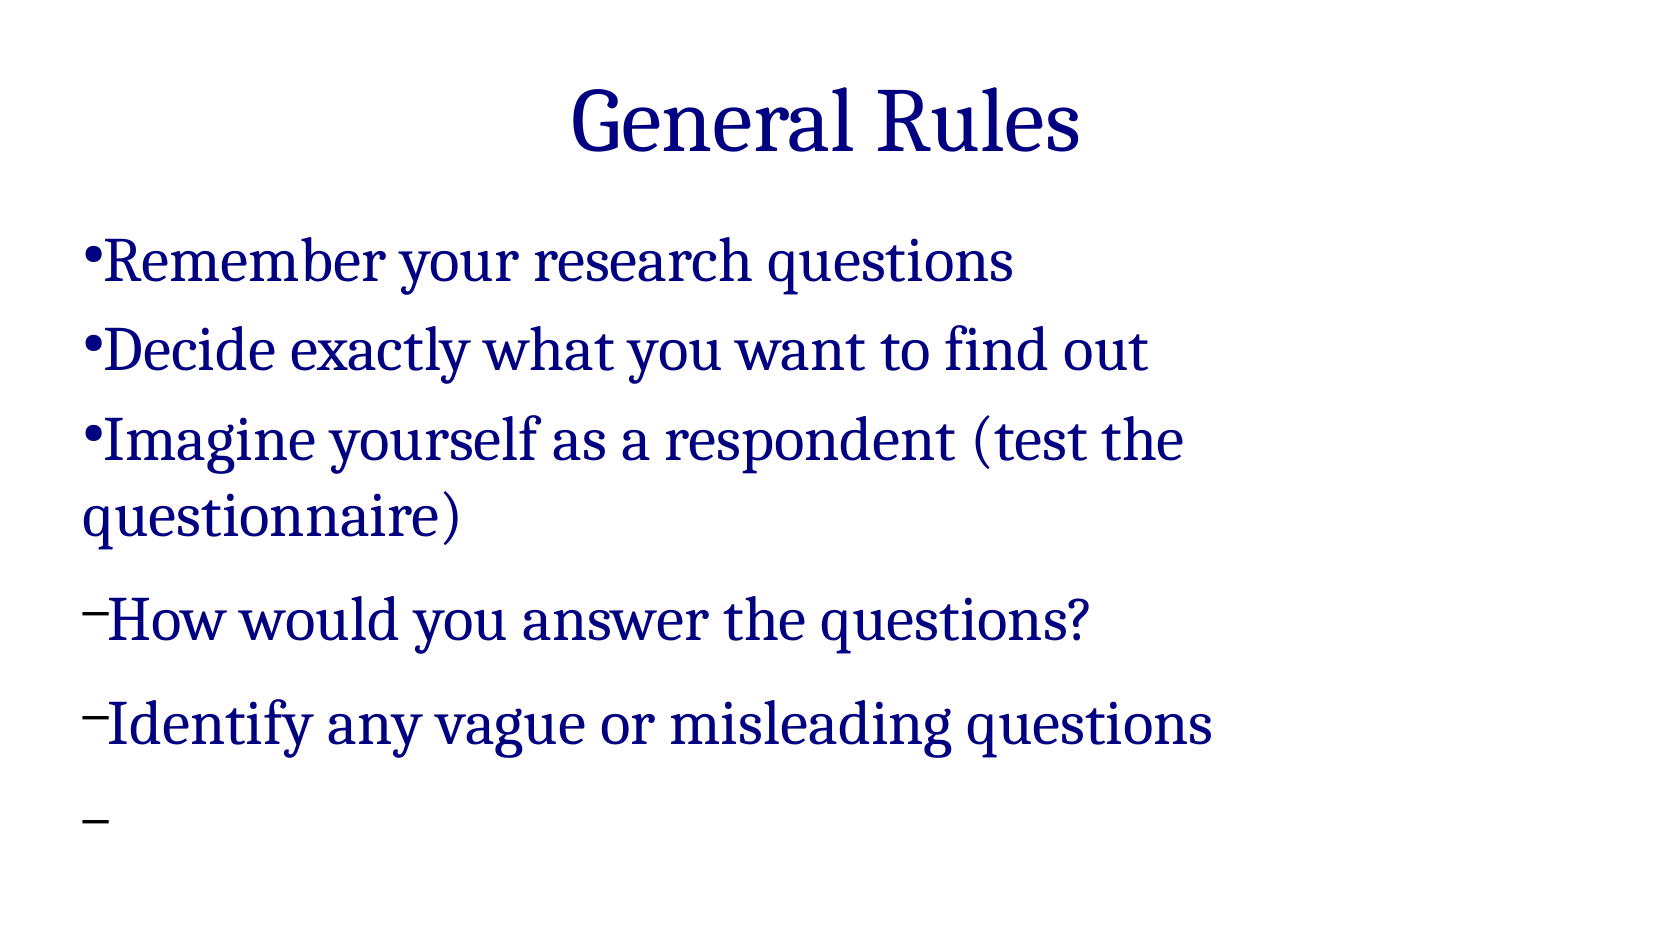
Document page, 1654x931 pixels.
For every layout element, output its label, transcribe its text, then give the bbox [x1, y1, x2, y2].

title General Rules [82, 37, 1571, 193]
list Remember your research questions Decide exactly what you want to find out Imagine yourself as a respondent (test the questionnaire) How would you answer the questions? Identify any vague or misleading questions [82, 217, 1571, 758]
